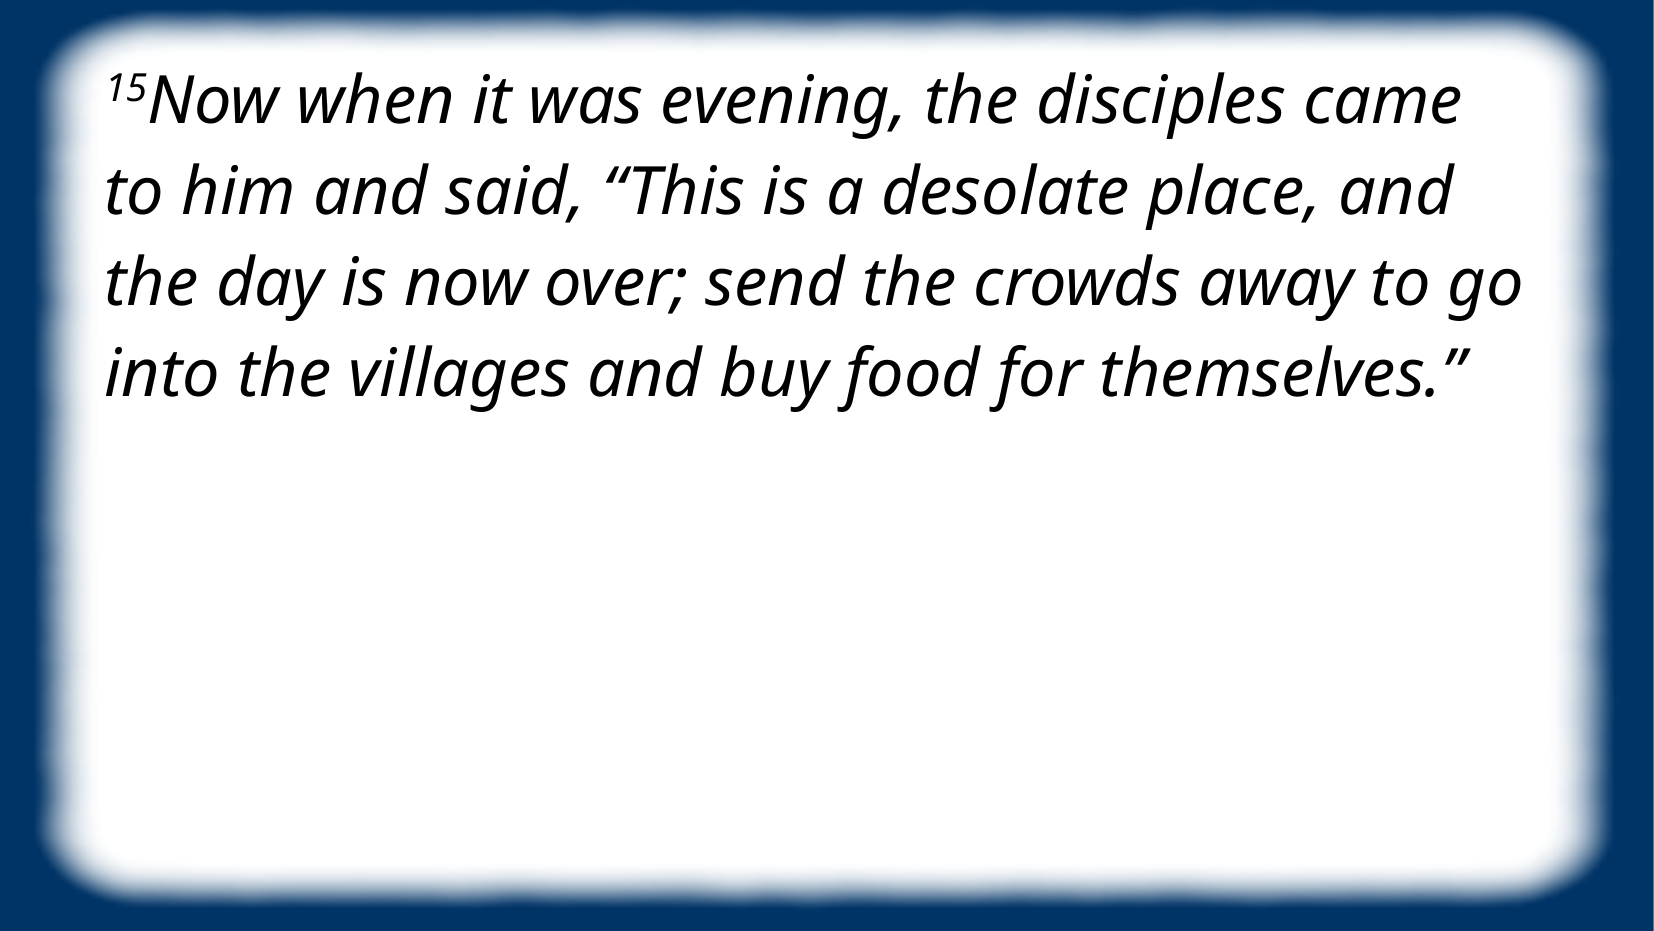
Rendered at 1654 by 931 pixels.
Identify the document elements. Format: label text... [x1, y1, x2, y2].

text_box 15Now when it was evening, the disciples came to him and said, “This is a desolate place, and the day is now over; send the crowds away to go into the villages and buy food for themselves.” [90, 45, 1546, 504]
picture [0, 0, 1654, 931]
